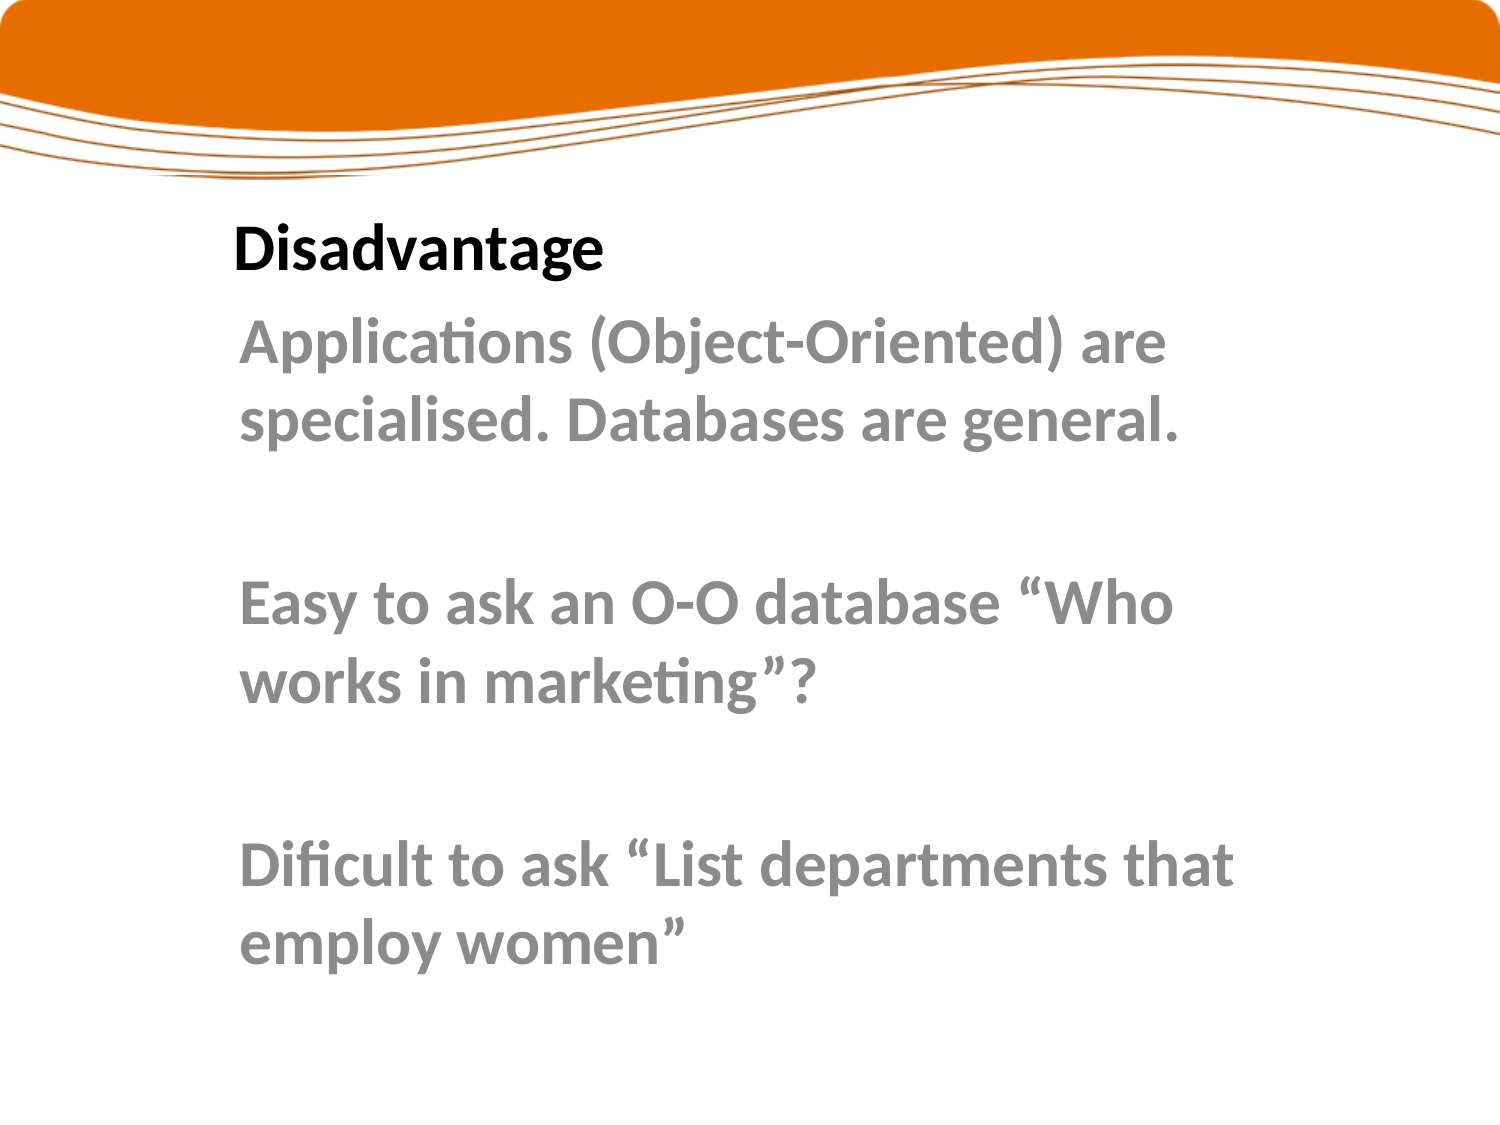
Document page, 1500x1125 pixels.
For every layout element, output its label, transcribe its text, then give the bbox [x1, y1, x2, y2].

text_box Applications (Object-Oriented) are specialised. Databases are general. Easy to ask an O-O database “Who works in marketing”? Dificult to ask “List departments that employ women” [225, 290, 1306, 988]
text_box Disadvantage [218, 196, 1305, 292]
picture [0, 0, 1500, 180]
